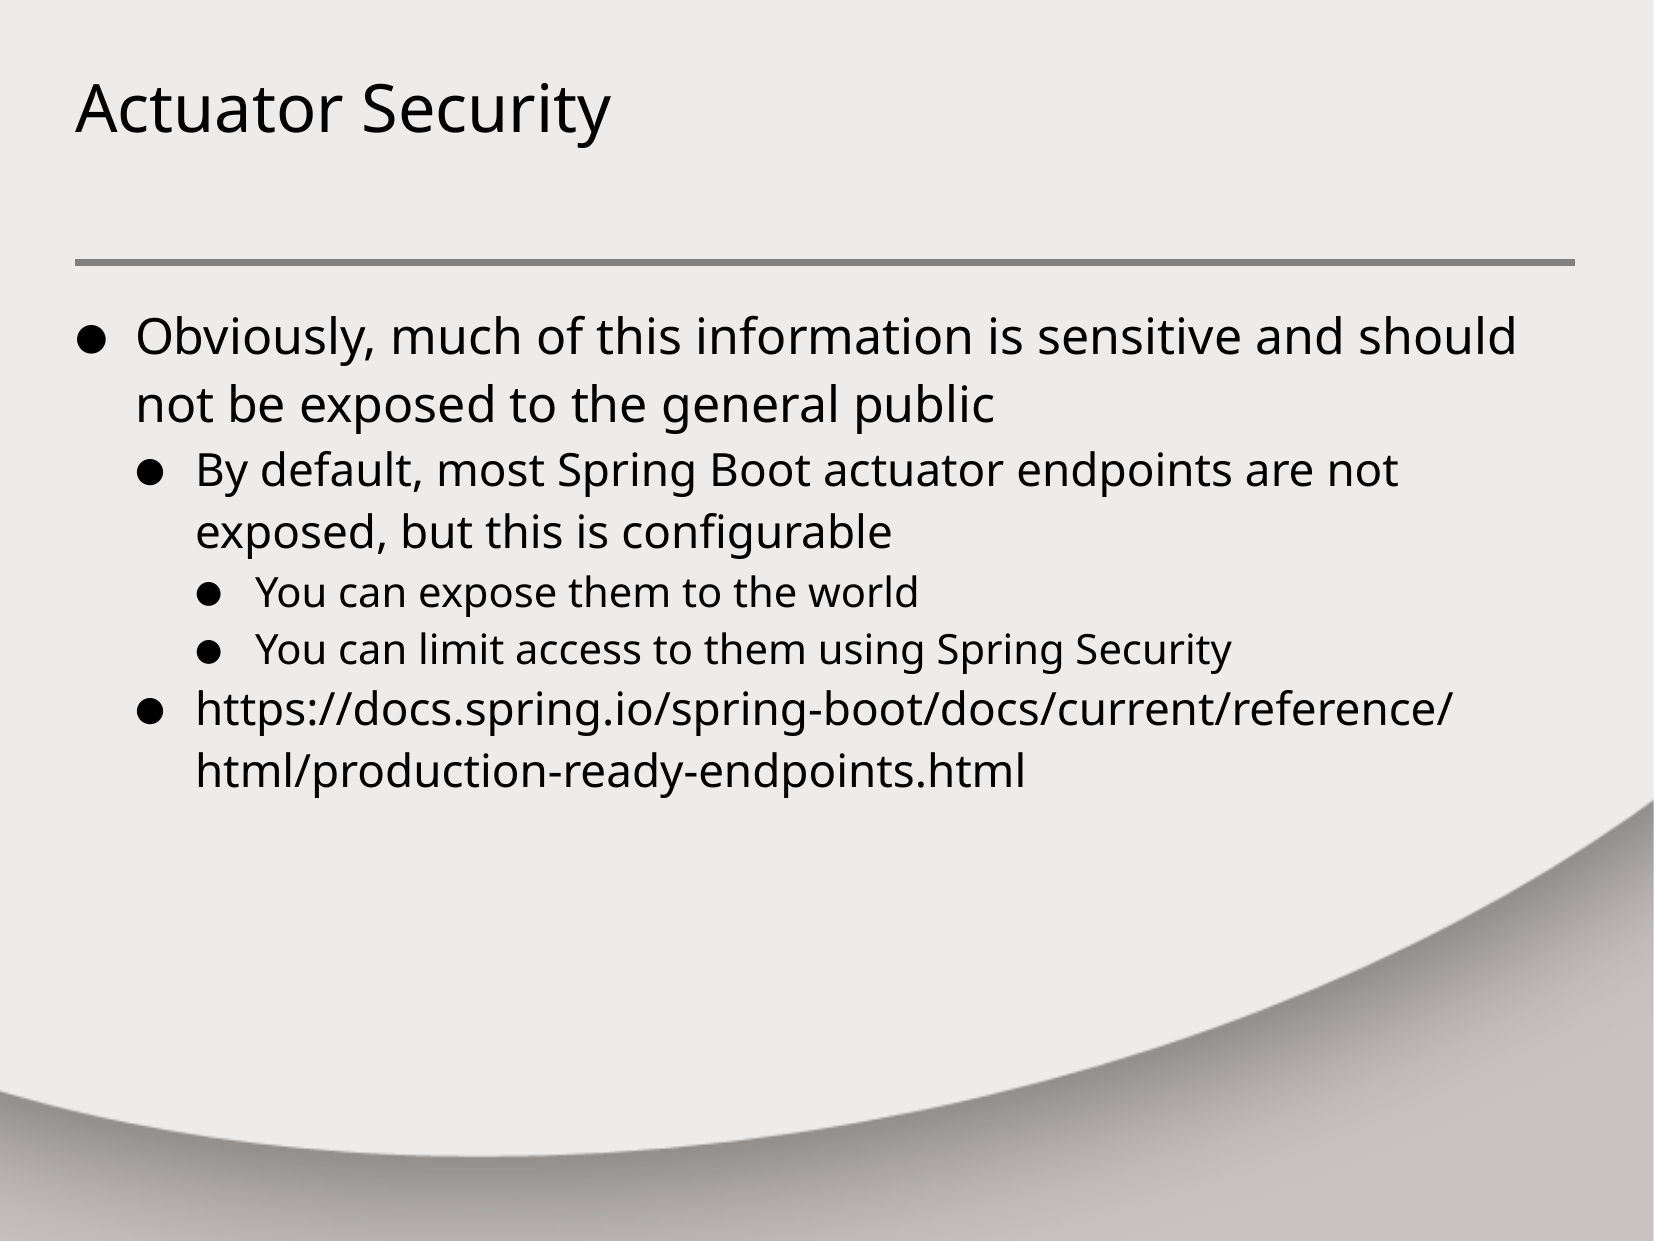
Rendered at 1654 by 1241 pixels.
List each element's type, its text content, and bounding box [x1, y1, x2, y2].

title Actuator Security [75, 77, 1576, 228]
list Obviously, much of this information is sensitive and should not be exposed to the general public By default, most Spring Boot actuator endpoints are not exposed, but this is configurable You can expose them to the world You can limit access to them using Spring Security https://docs.spring.io/spring-boot/docs/current/reference/html/production-ready-endpoints.html [75, 300, 1576, 1164]
picture [0, 0, 1654, 1241]
